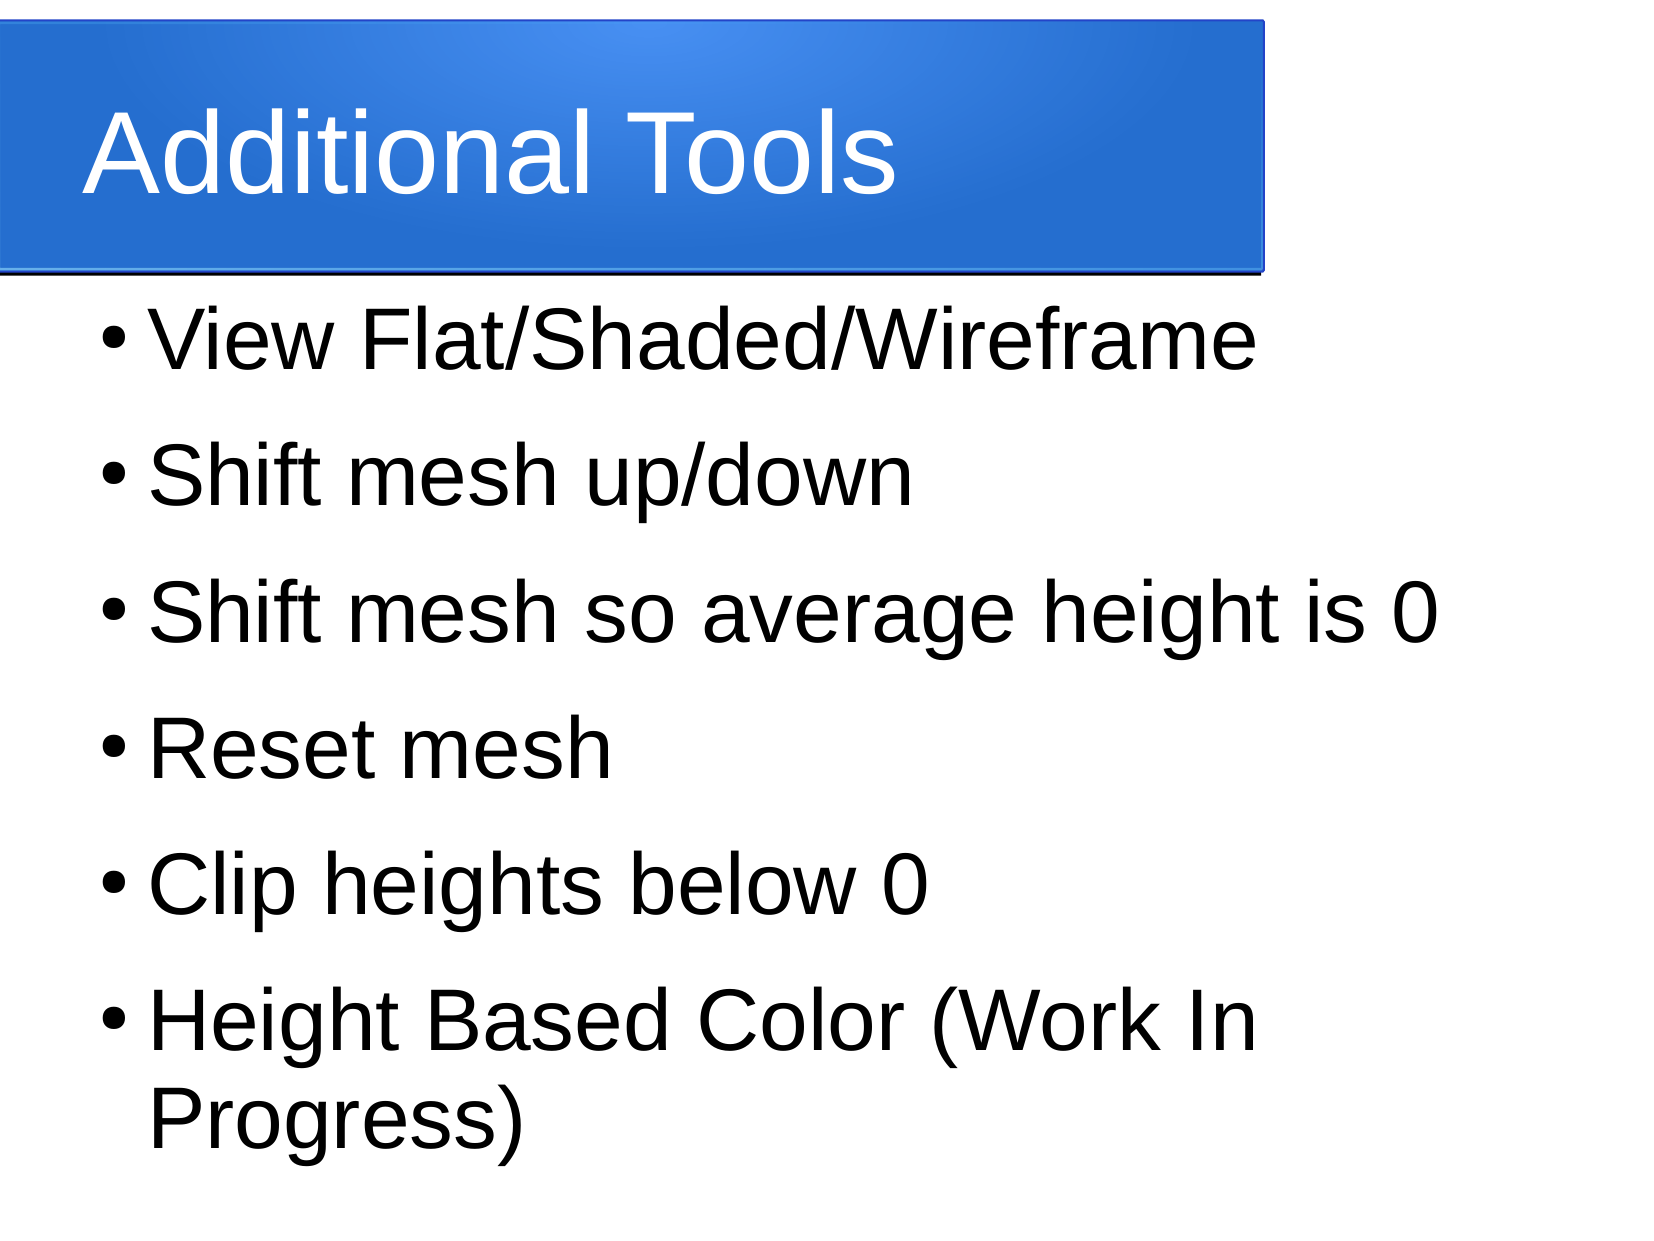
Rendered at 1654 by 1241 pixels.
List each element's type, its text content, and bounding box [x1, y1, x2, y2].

list View Flat/Shaded/Wireframe Shift mesh up/down Shift mesh so average height is 0 Reset mesh Clip heights below 0 Height Based Color (Work In Progress) [82, 290, 1538, 1186]
title Additional Tools [82, 49, 1250, 257]
